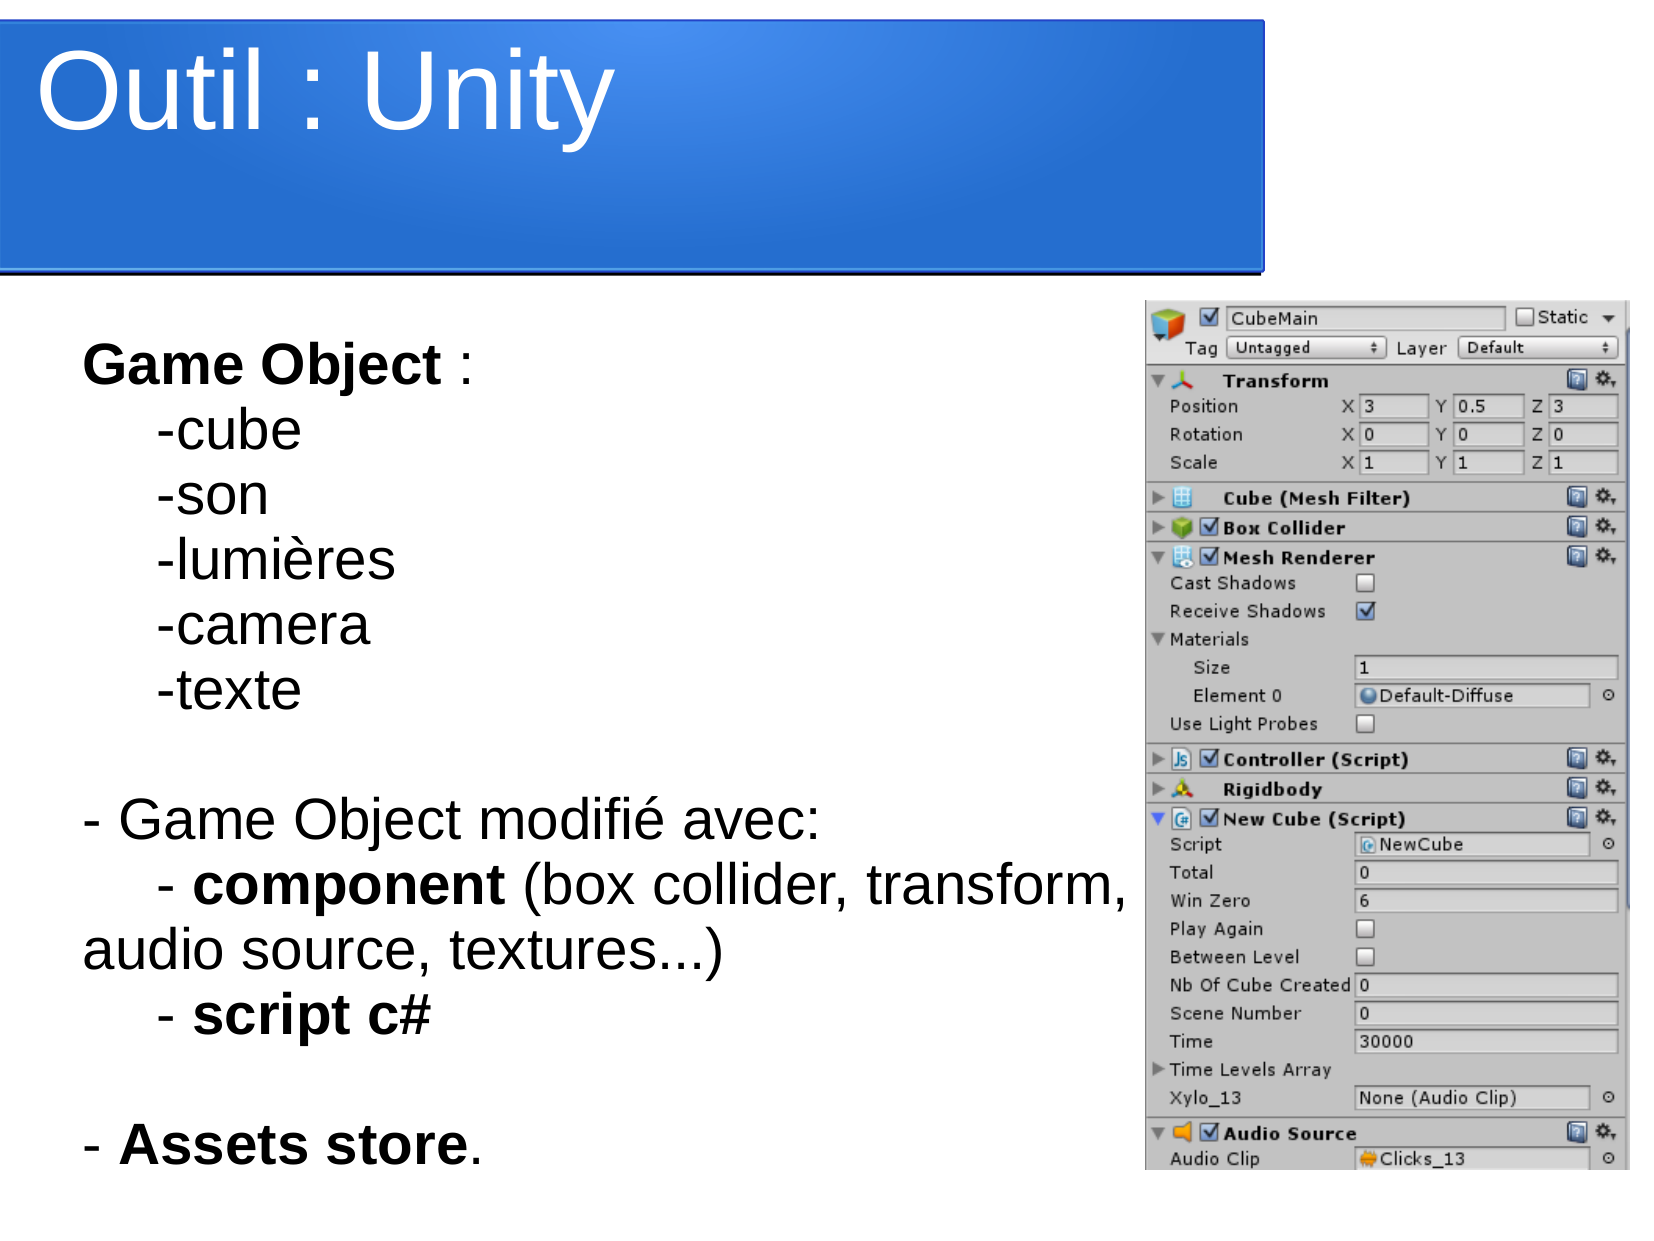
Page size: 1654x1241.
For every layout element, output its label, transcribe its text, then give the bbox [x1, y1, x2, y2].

picture [1145, 300, 1630, 1170]
subtitle Game Object : -cube -son -lumières -camera -texte - Game Object modifié avec: - component (box collider, transform, audio source, textures...) - script c# - Assets store. [82, 317, 1158, 1241]
title Outil : Unity [35, 27, 1347, 279]
